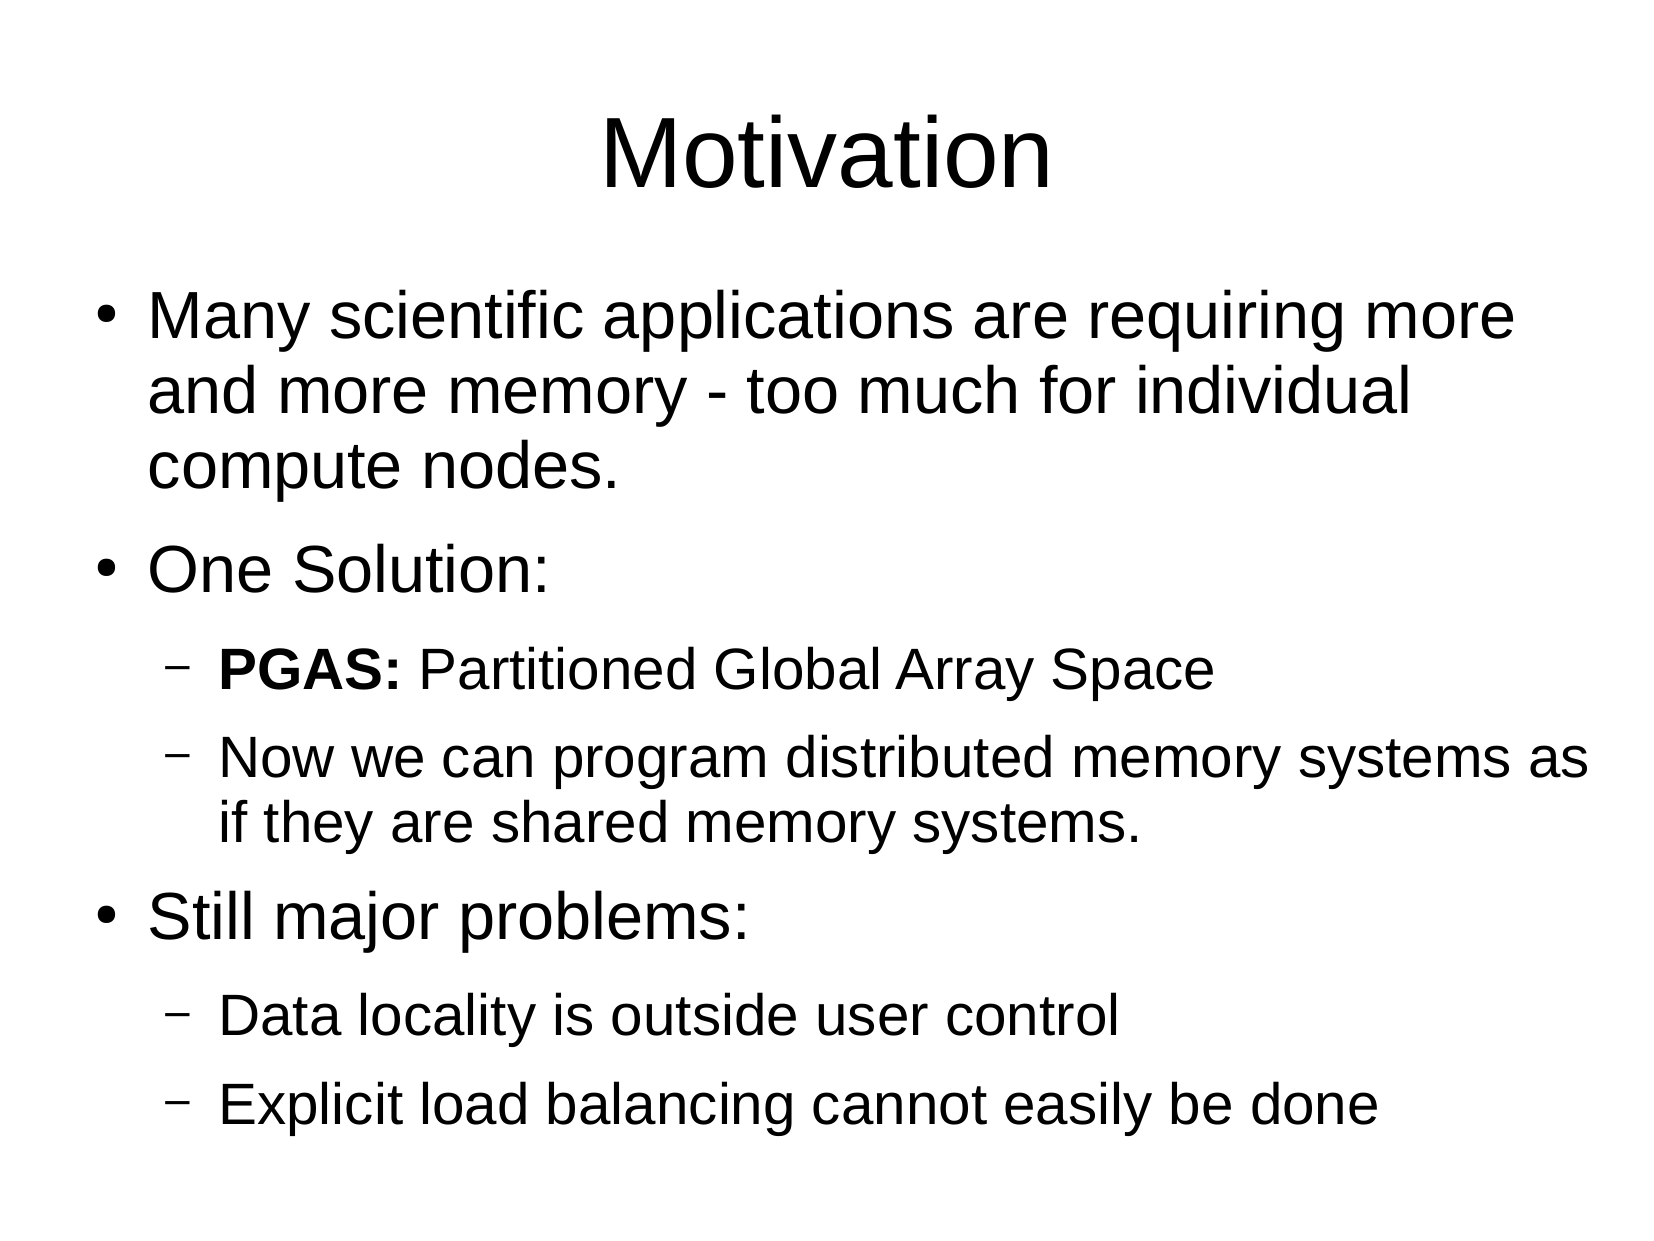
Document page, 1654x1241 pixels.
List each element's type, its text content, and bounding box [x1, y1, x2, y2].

title Motivation [82, 49, 1571, 257]
list Many scientific applications are requiring more and more memory - too much for individual compute nodes. One Solution: PGAS: Partitioned Global Array Space Now we can program distributed memory systems as if they are shared memory systems. Still major problems: Data locality is outside user control Explicit load balancing cannot easily be done [76, 278, 1600, 1174]
